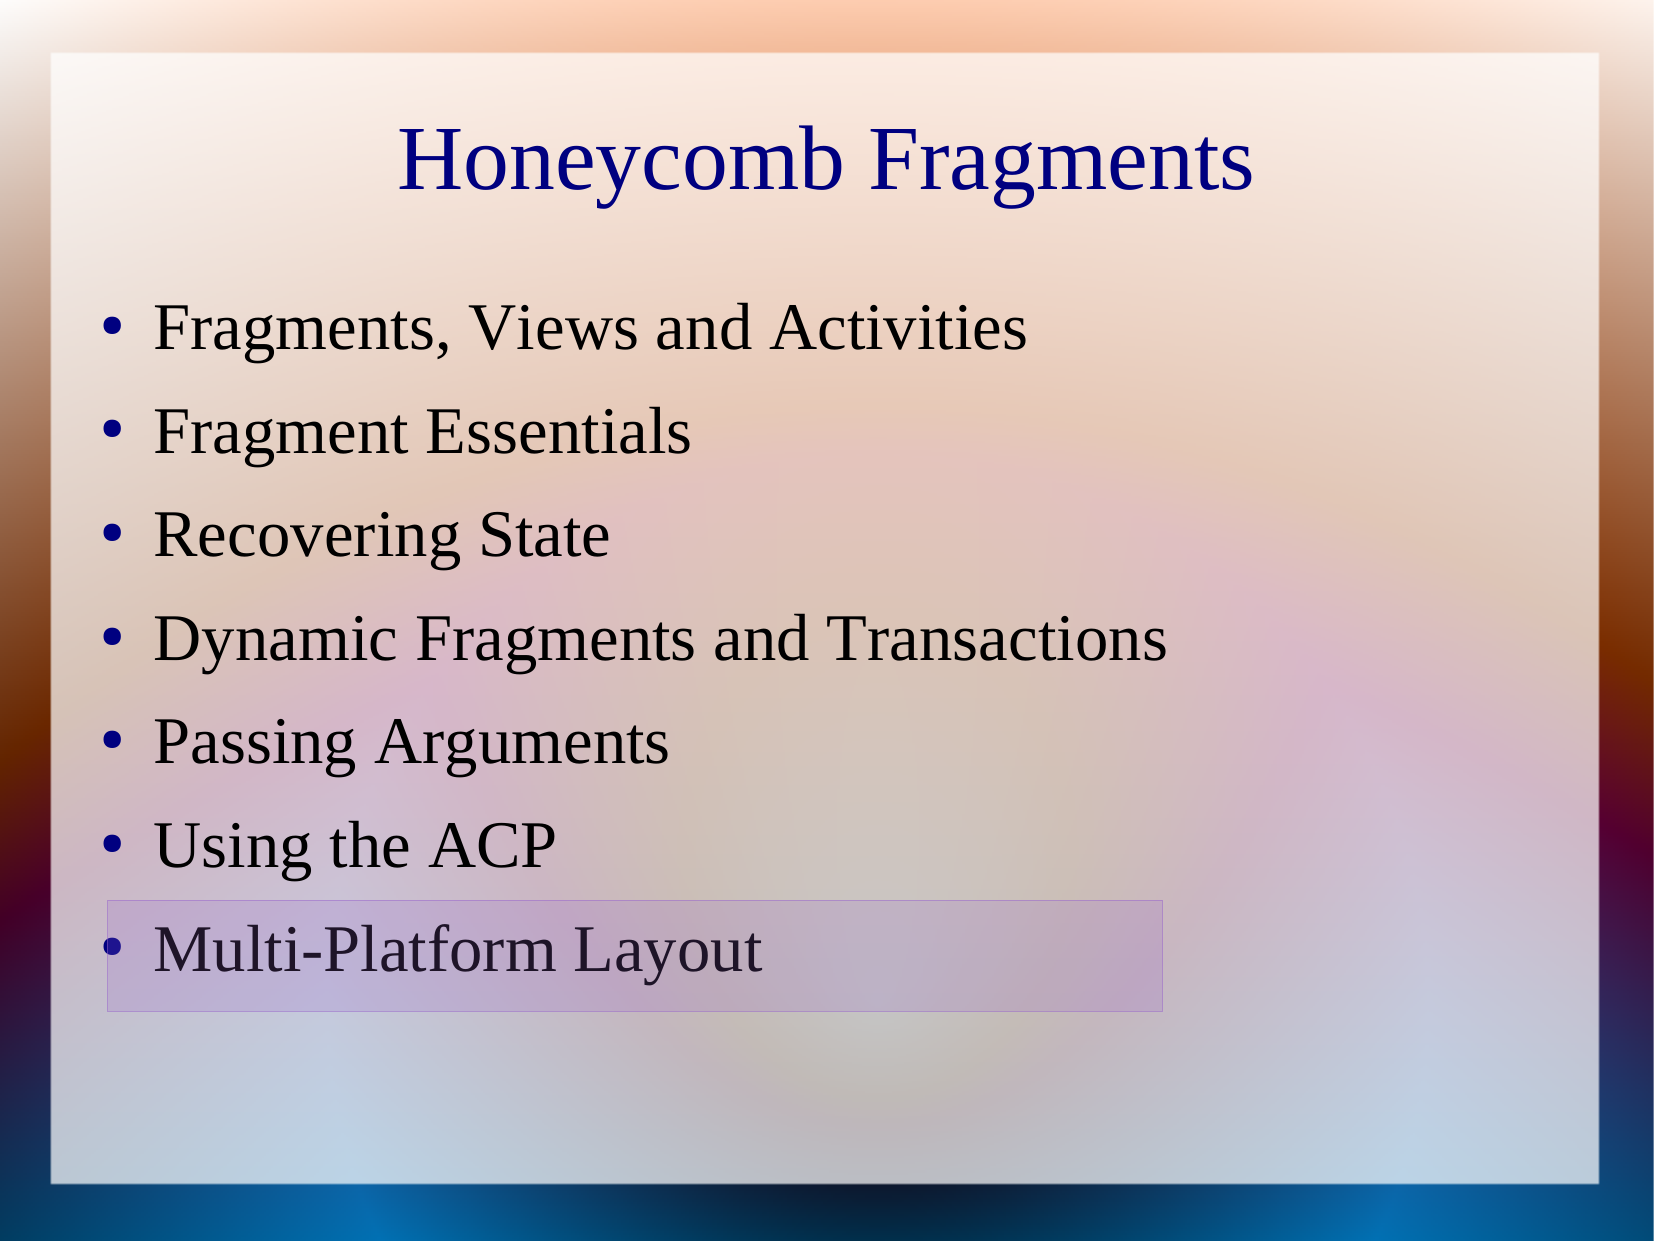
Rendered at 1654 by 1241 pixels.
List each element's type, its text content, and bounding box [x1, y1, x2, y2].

list Fragments, Views and Activities Fragment Essentials Recovering State Dynamic Fragments and Transactions Passing Arguments Using the ACP Multi-Platform Layout [82, 290, 1571, 1034]
text_box [107, 900, 1163, 1012]
title Honeycomb Fragments [82, 55, 1571, 263]
picture [0, 0, 1654, 1241]
